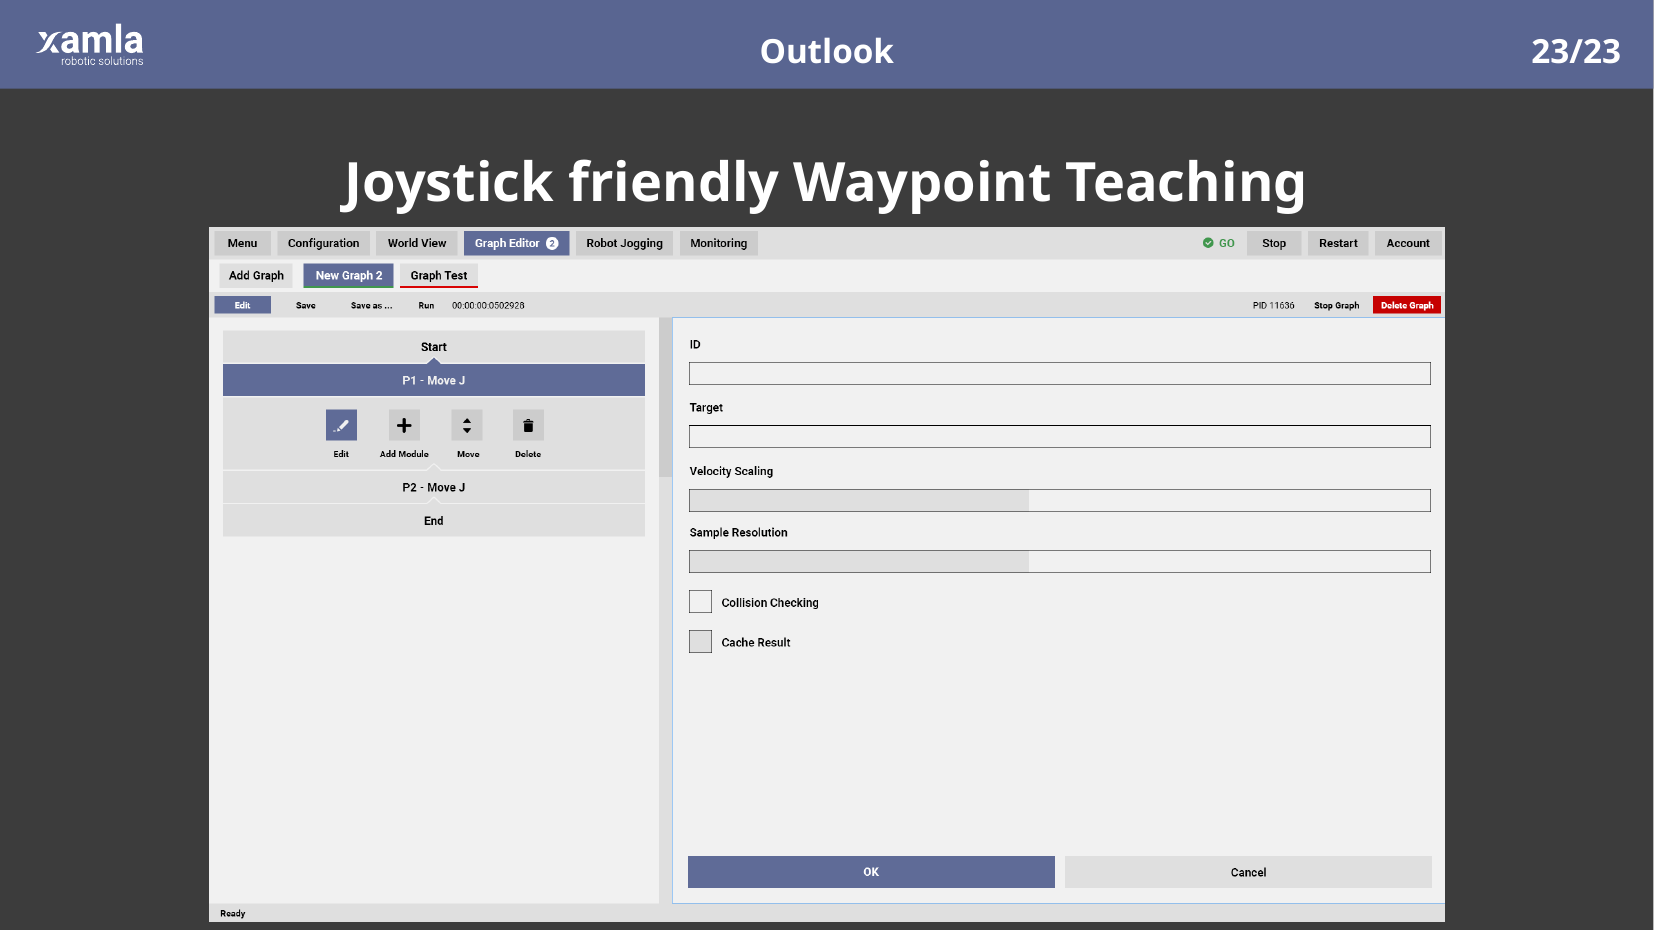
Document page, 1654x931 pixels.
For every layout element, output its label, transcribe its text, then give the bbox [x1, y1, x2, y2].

text_box 23/23 [1511, 20, 1636, 83]
picture [209, 227, 1445, 922]
text_box Joystick friendly Waypoint Teaching [188, 135, 1465, 228]
text_box [0, 0, 1654, 89]
text_box Outlook [296, 20, 1357, 83]
picture [35, 23, 143, 65]
